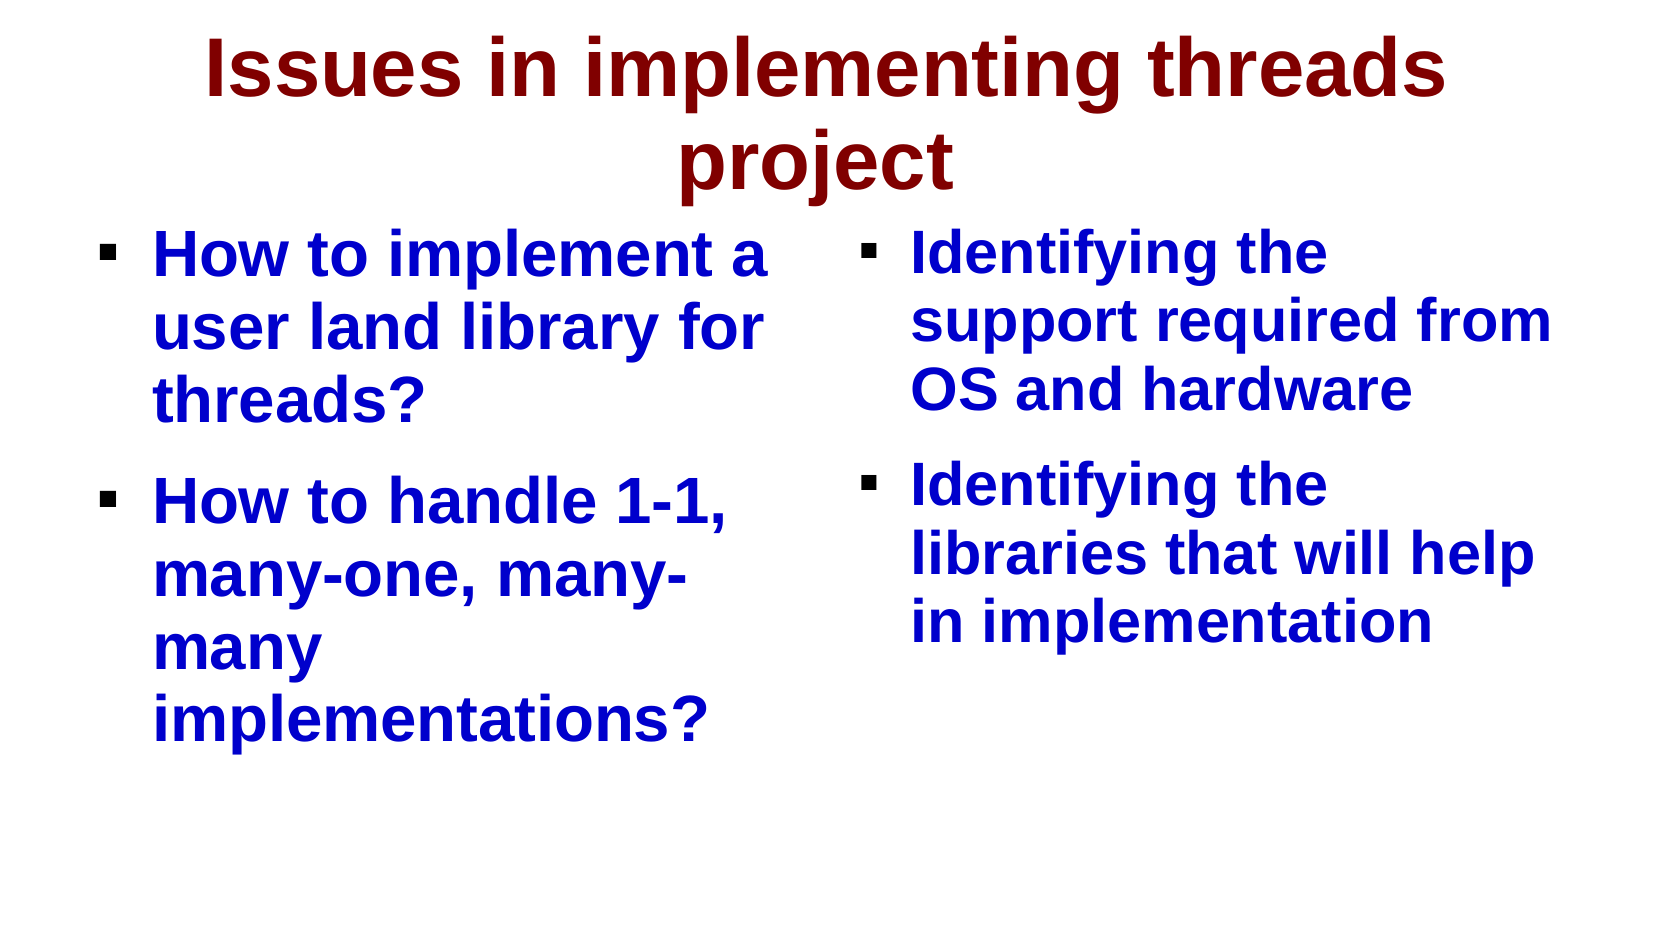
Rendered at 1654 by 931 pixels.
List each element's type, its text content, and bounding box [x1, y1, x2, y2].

title Issues in implementing threads project [82, 21, 1571, 208]
list Identifying the support required from OS and hardware Identifying the libraries that will help in implementation [845, 217, 1572, 757]
list How to implement a user land library for threads? How to handle 1-1, many-one, many-many implementations? [82, 217, 809, 757]
